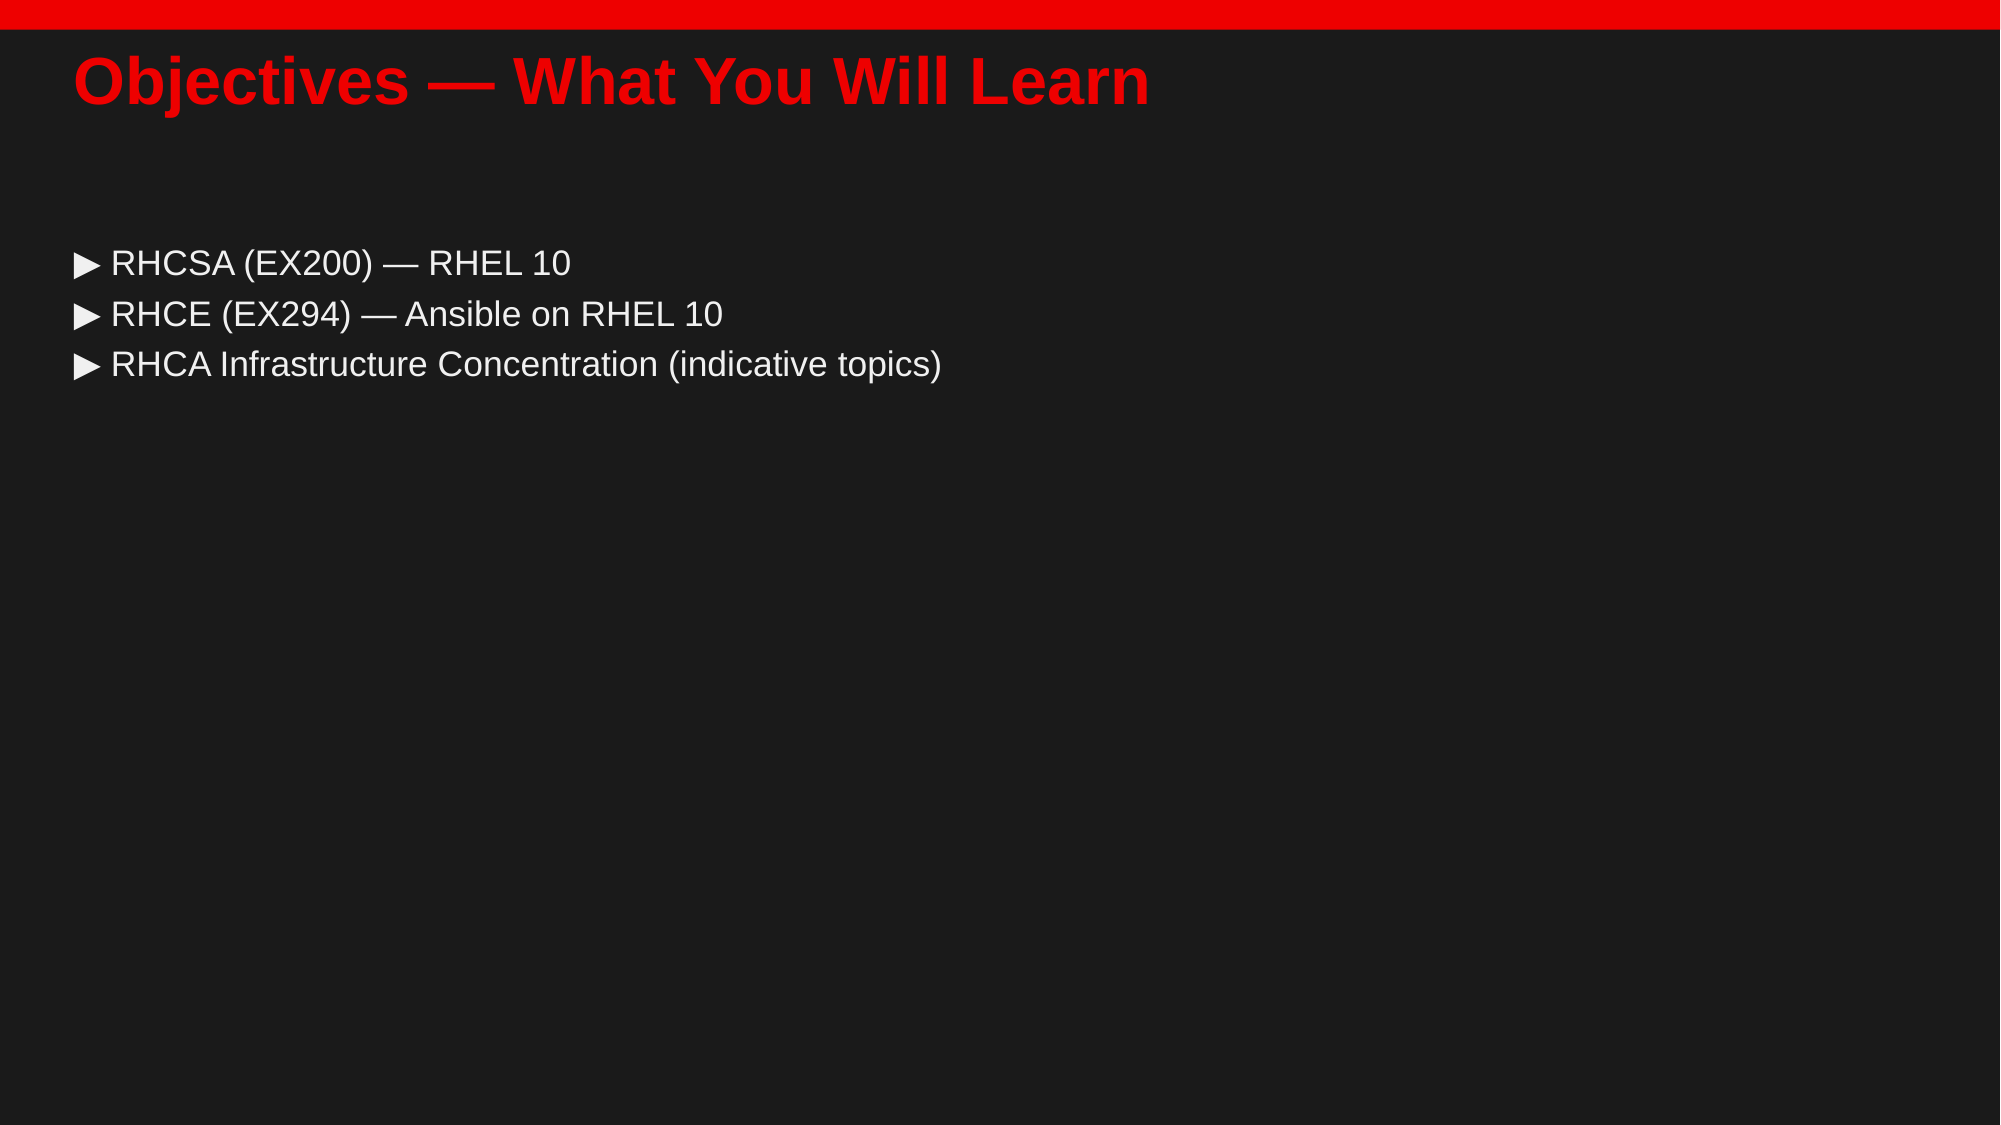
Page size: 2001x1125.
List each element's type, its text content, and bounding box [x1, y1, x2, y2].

text_box ▶ RHCSA (EX200) — RHEL 10 ▶ RHCE (EX294) — Ansible on RHEL 10 ▶ RHCA Infrastructure Concentration (indicative topics) [59, 236, 1942, 1037]
text_box [0, 0, 2001, 30]
text_box Objectives — What You Will Learn [59, 36, 1942, 208]
